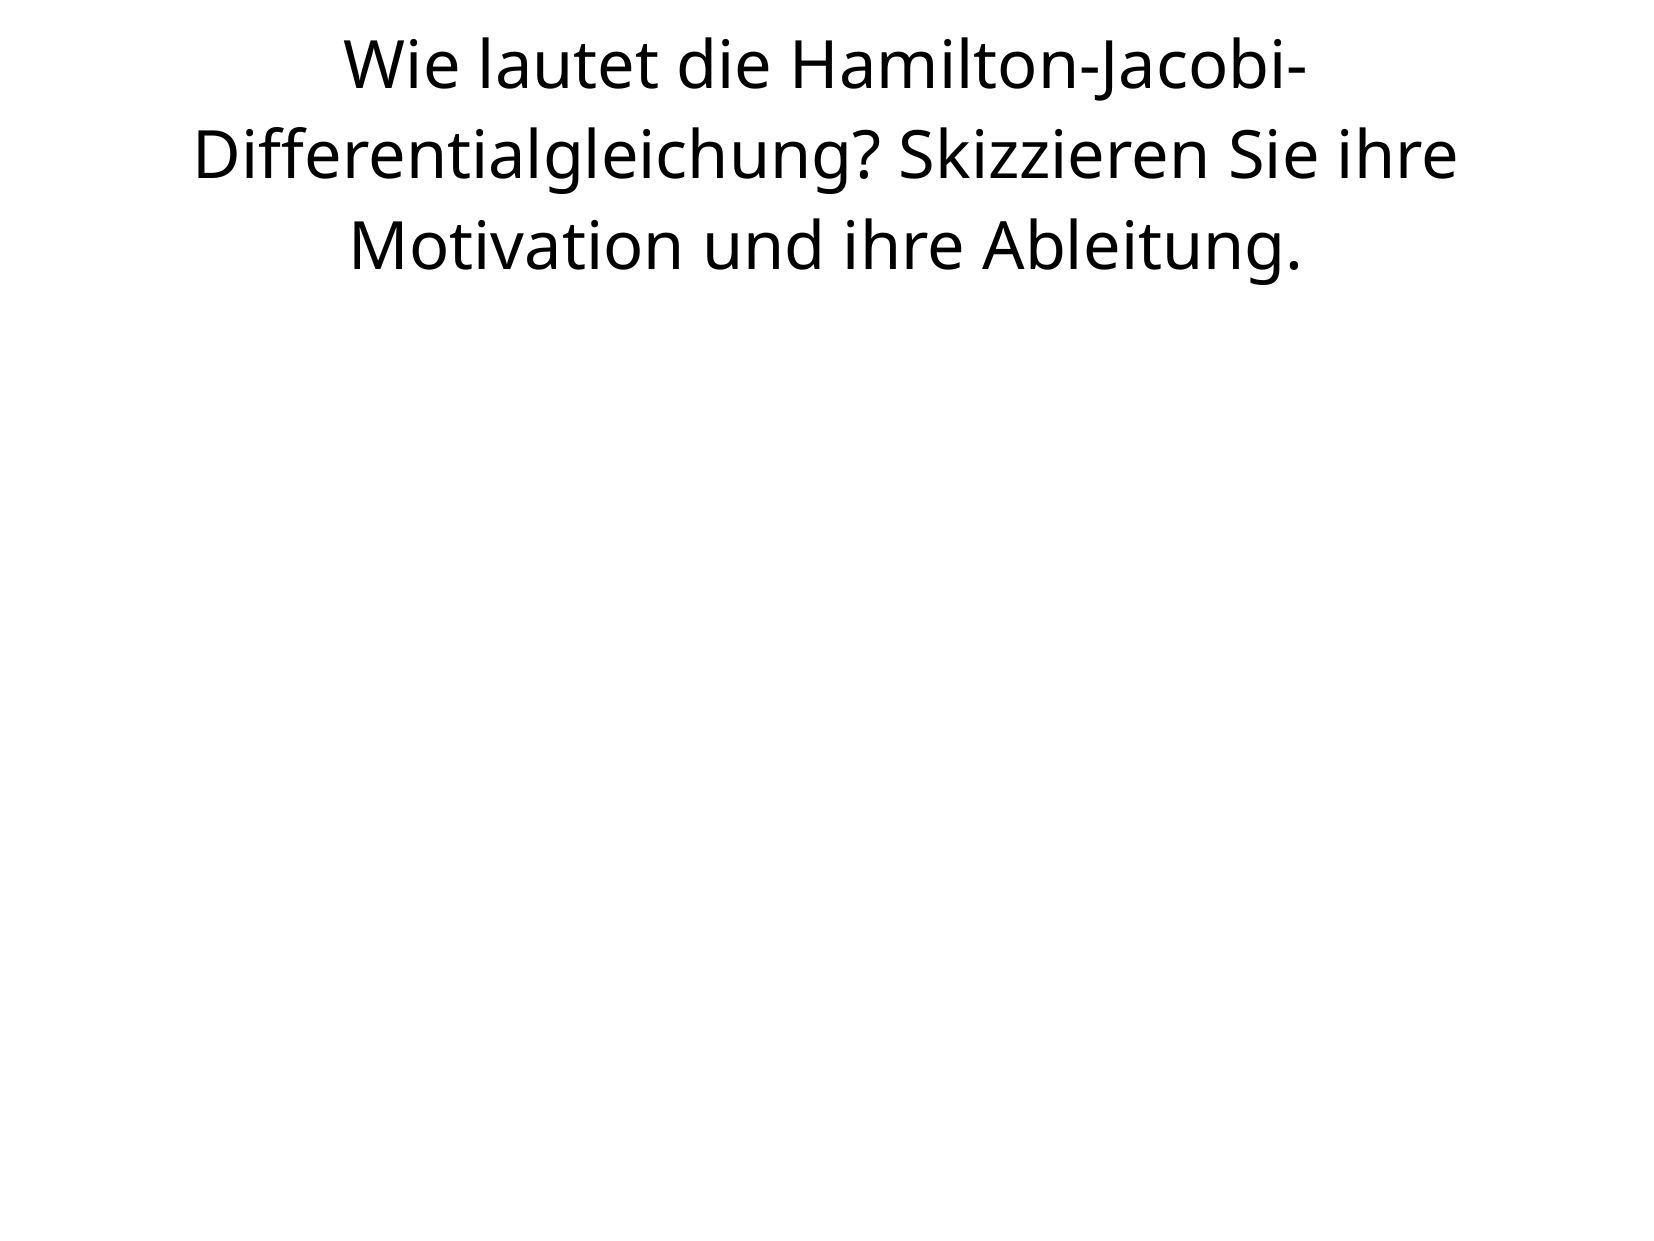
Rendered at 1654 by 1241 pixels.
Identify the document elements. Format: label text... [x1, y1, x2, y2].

title Wie lautet die Hamilton-Jacobi-Differentialgleichung? Skizzieren Sie ihre Motivation und ihre Ableitung. [82, 19, 1571, 287]
